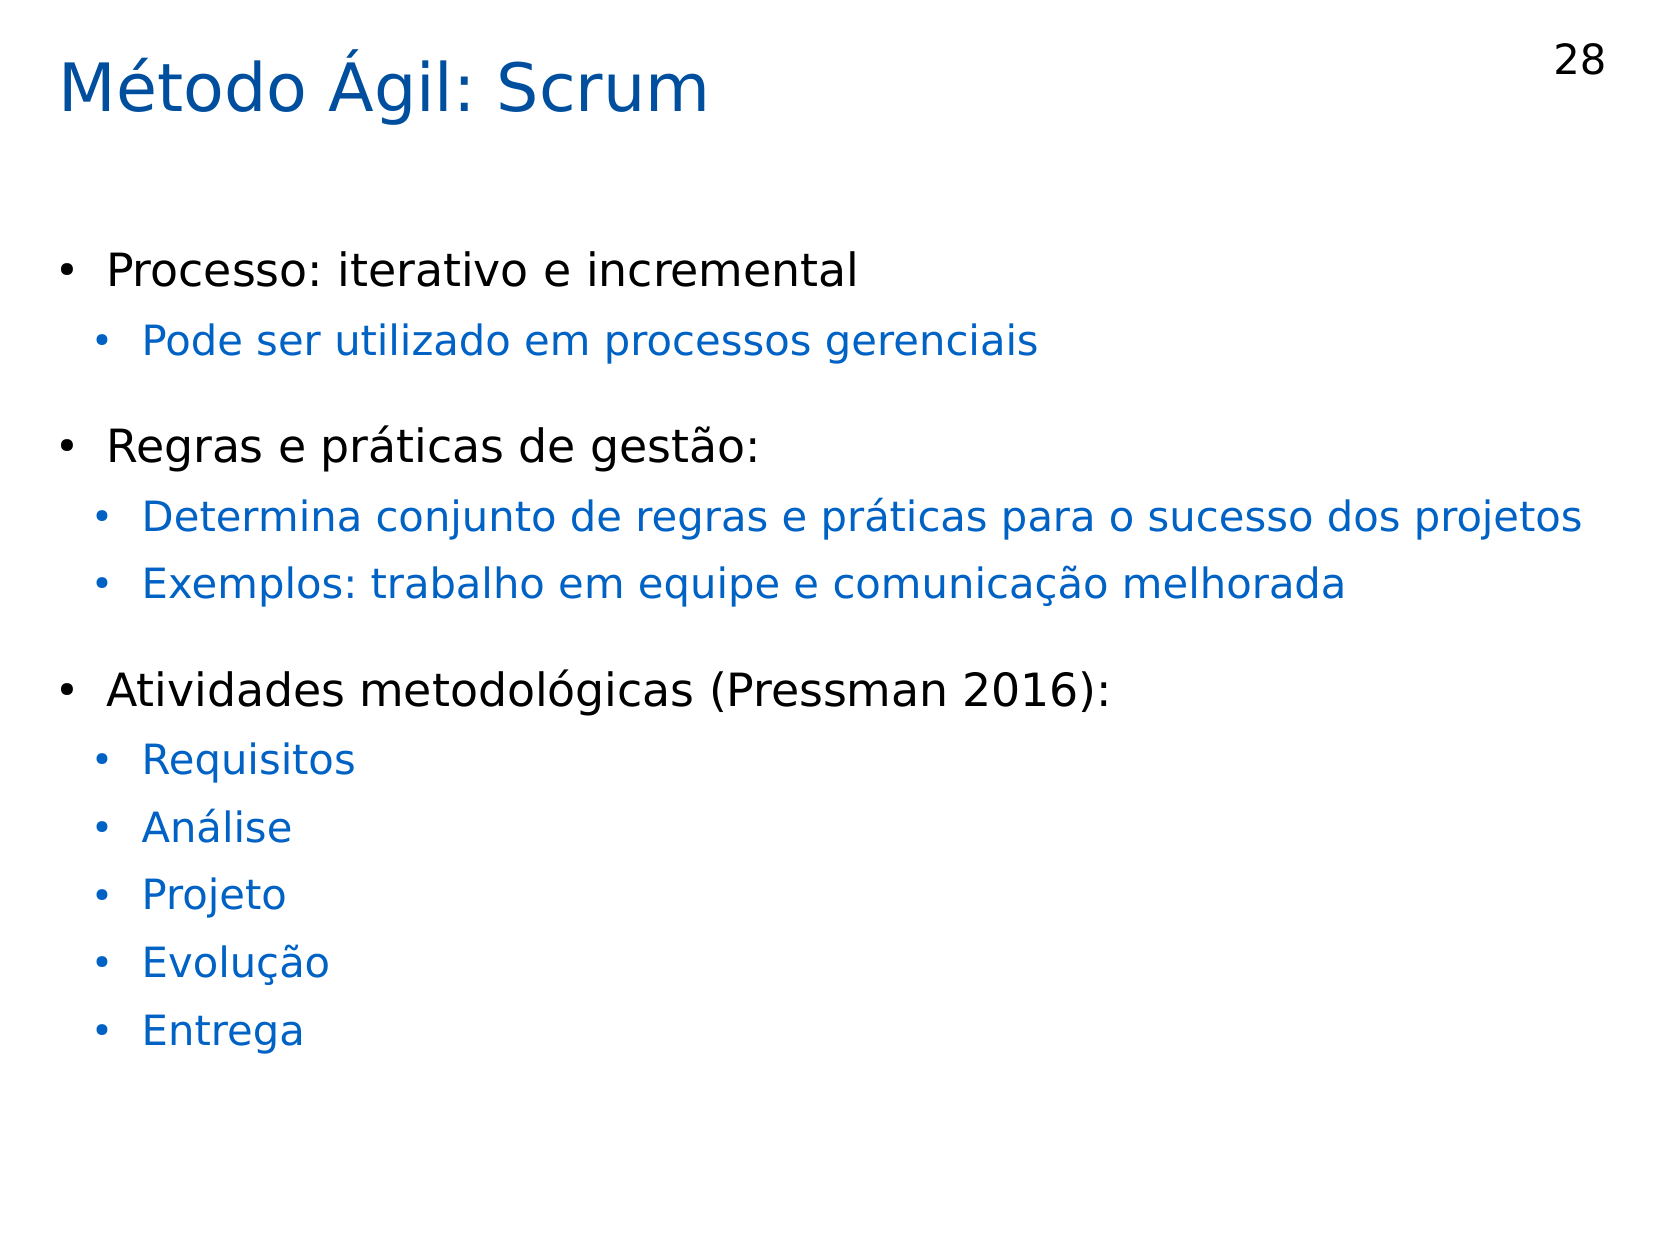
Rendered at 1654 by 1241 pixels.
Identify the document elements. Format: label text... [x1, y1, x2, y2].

title Método Ágil: Scrum [59, 29, 1506, 148]
list Processo: iterativo e incremental Pode ser utilizado em processos gerenciais Regras e práticas de gestão: Determina conjunto de regras e práticas para o sucesso dos projetos Exemplos: trabalho em equipe e comunicação melhorada Atividades metodológicas (Pressman 2016): Requisitos Análise Projeto Evolução Entrega [59, 236, 1595, 1211]
